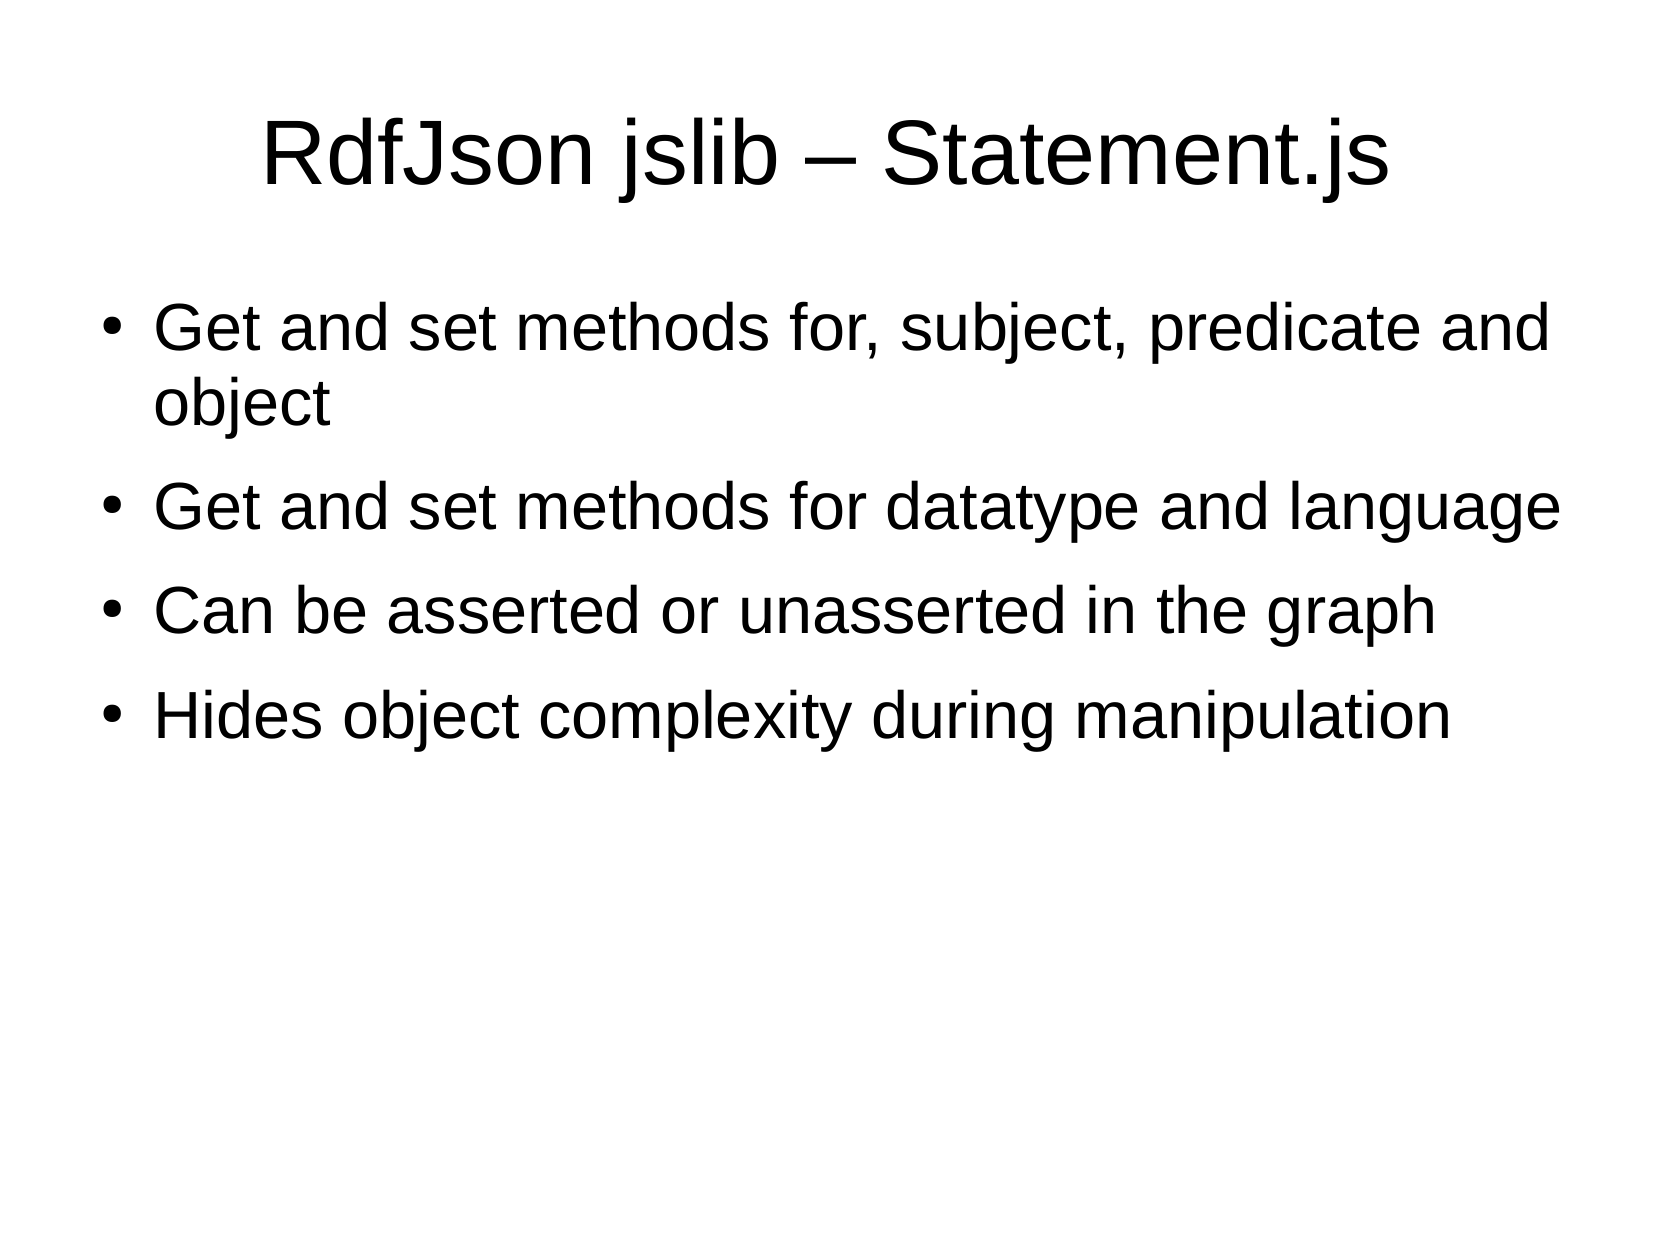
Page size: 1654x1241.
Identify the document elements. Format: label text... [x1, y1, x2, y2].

list Get and set methods for, subject, predicate and object Get and set methods for datatype and language Can be asserted or unasserted in the graph Hides object complexity during manipulation [82, 290, 1571, 1109]
title RdfJson jslib – Statement.js [82, 56, 1571, 250]
